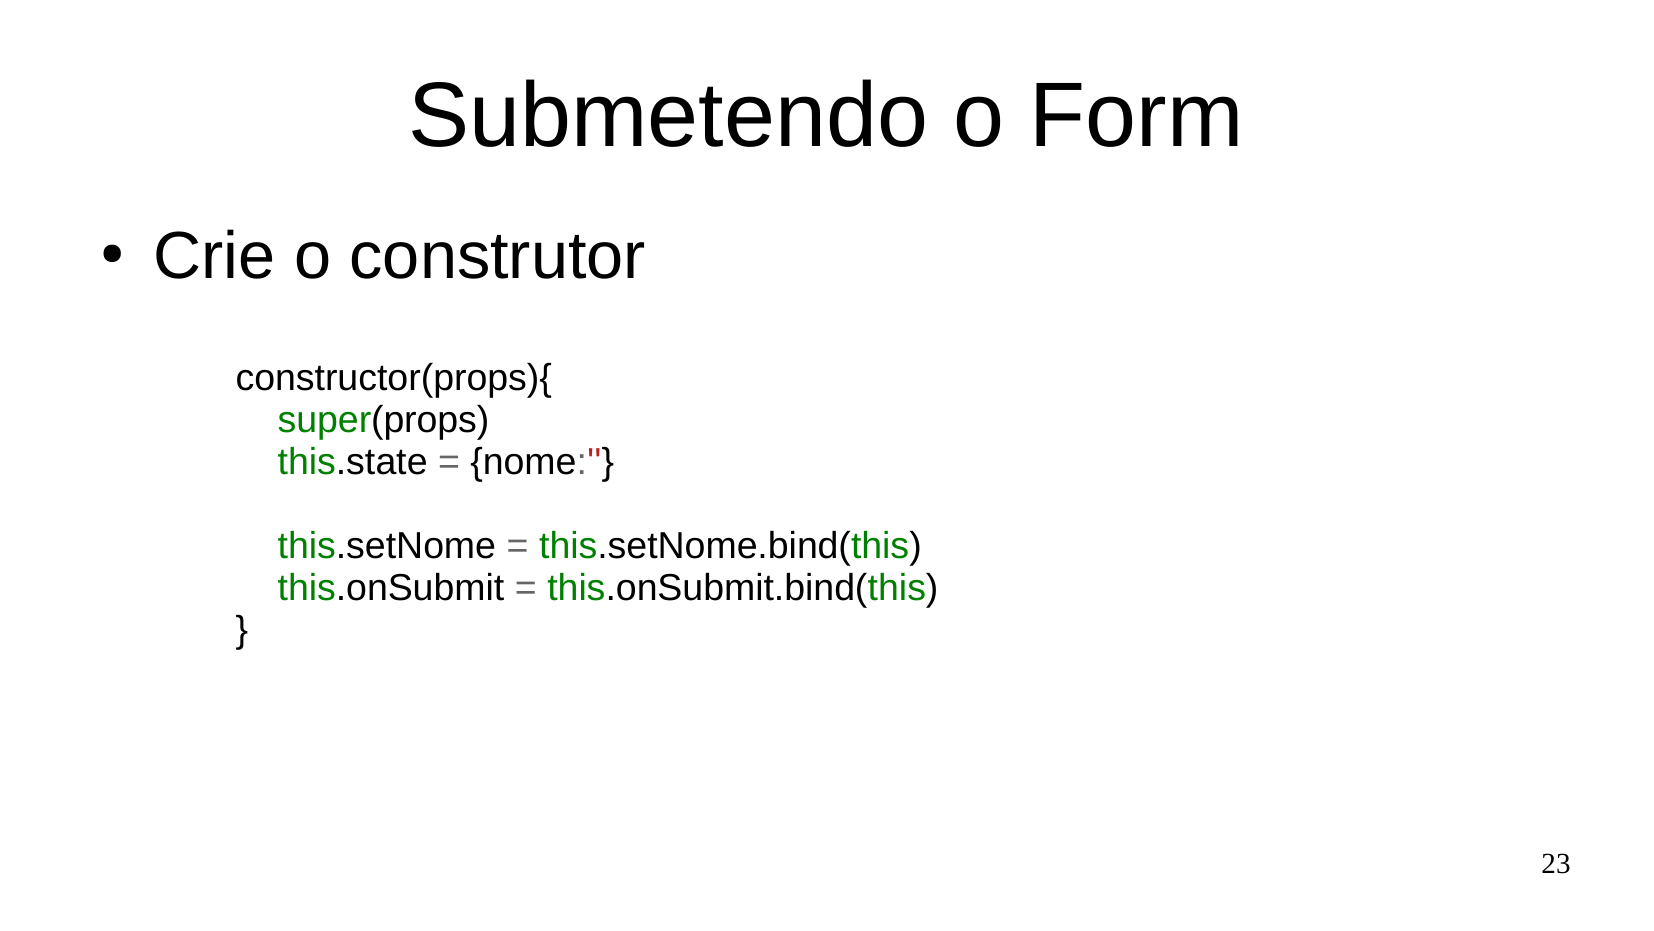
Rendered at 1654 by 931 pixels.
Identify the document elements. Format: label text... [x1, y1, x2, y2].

title Submetendo o Form [82, 37, 1571, 193]
list Crie o construtor [82, 217, 1571, 758]
text_box constructor(props){ super(props) this.state = {nome:''} this.setNome = this.setNome.bind(this) this.onSubmit = this.onSubmit.bind(this) } [178, 348, 1377, 658]
